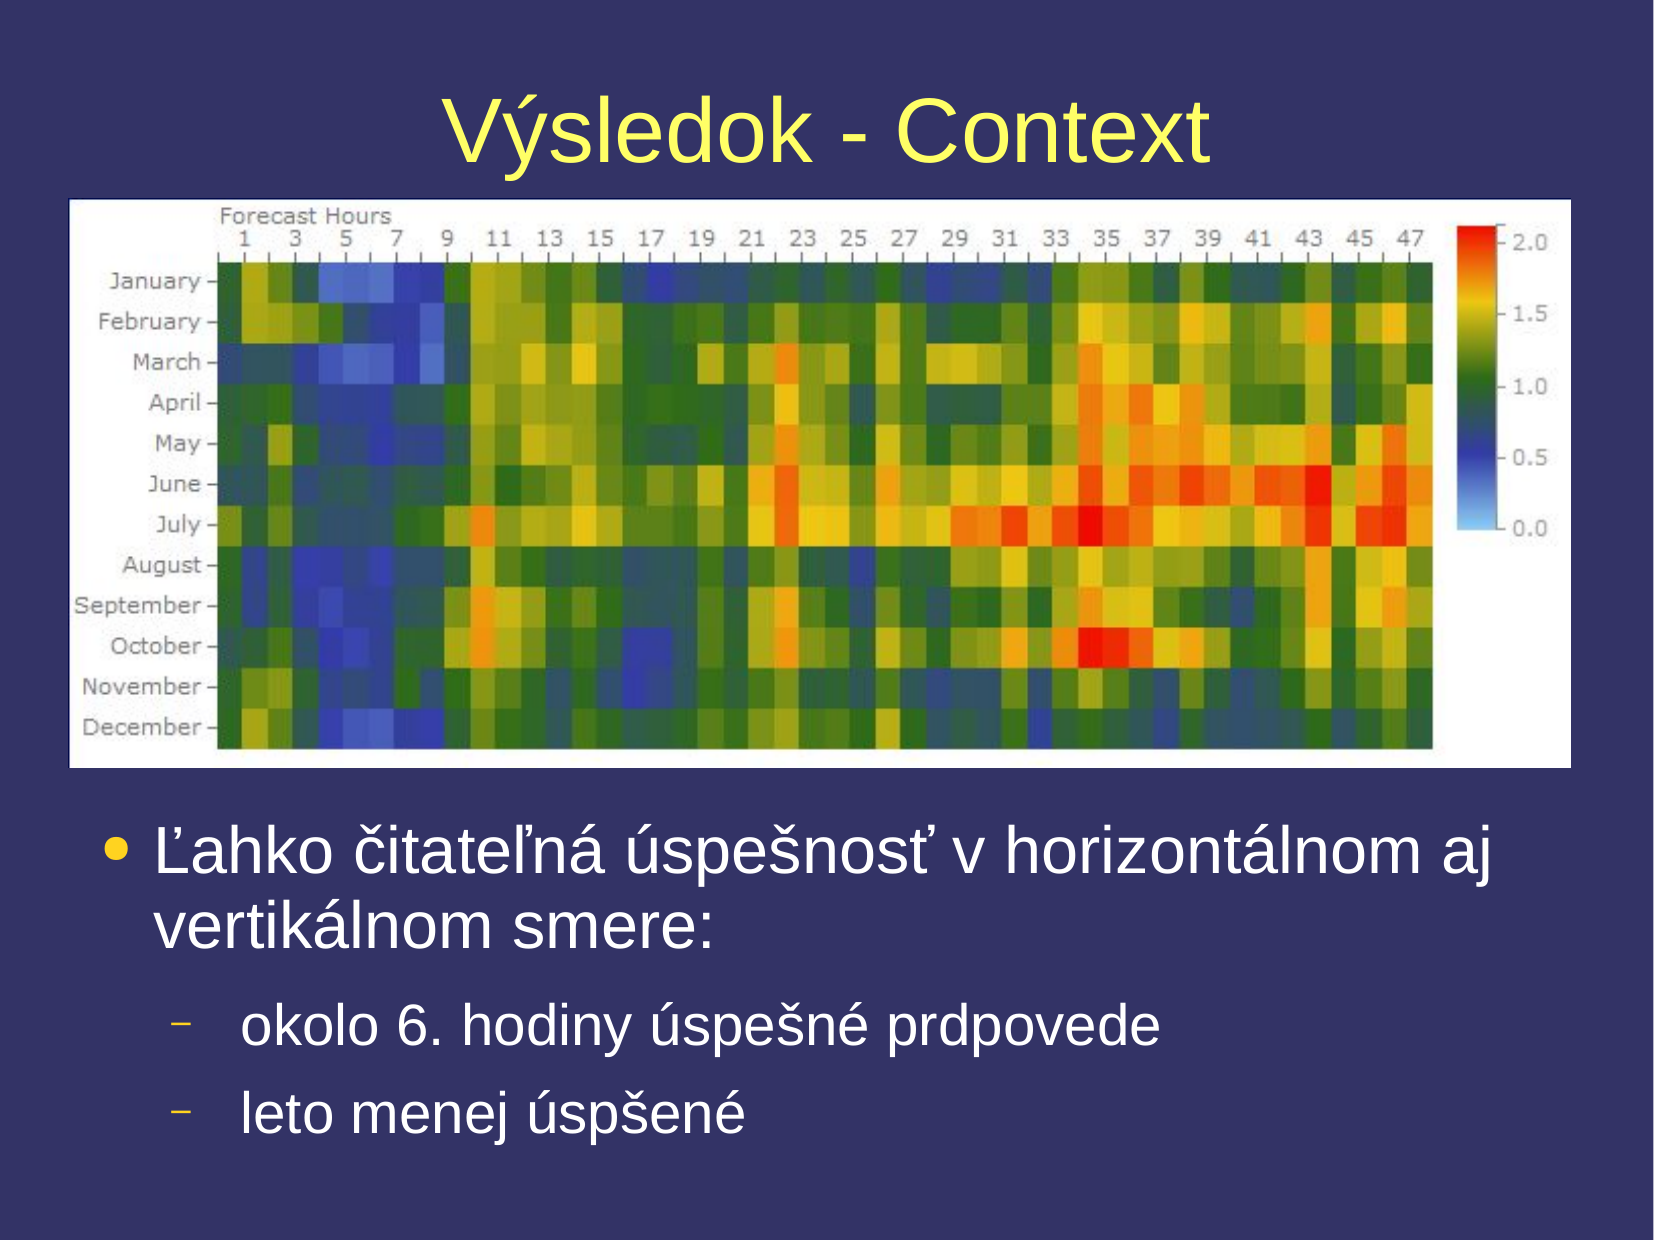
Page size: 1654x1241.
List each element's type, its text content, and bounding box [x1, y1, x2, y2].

picture [68, 198, 1571, 768]
list Ľahko čitateľná úspešnosť v horizontálnom aj vertikálnom smere: okolo 6. hodiny úspešné prdpovede leto menej úspšené [82, 813, 1571, 1146]
title Výsledok - Context [82, 27, 1571, 198]
